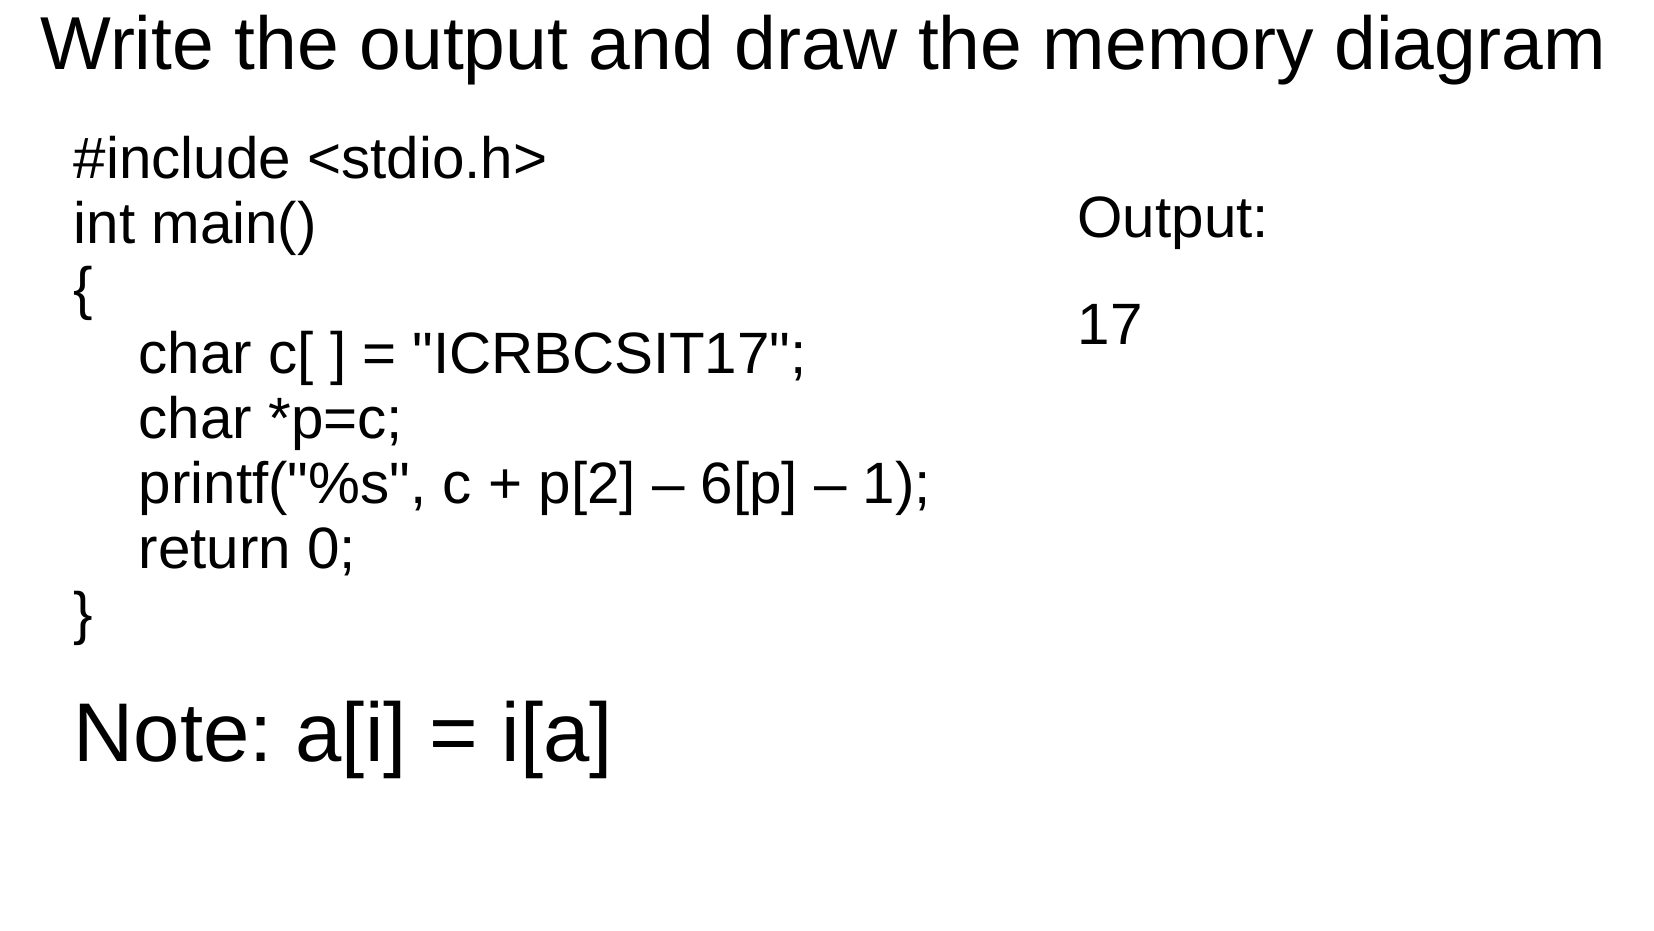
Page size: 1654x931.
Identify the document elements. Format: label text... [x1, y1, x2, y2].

text_box #include <stdio.h> int main() { char c[ ] = "ICRBCSIT17"; char *p=c; printf("%s", c + p[2] – 6[p] – 1); return 0; } [59, 118, 1034, 679]
text_box Output: 17 [1062, 177, 1536, 365]
text_box Note: a[i] = i[a] [59, 679, 1123, 787]
title Write the output and draw the memory diagram [0, 0, 1654, 128]
